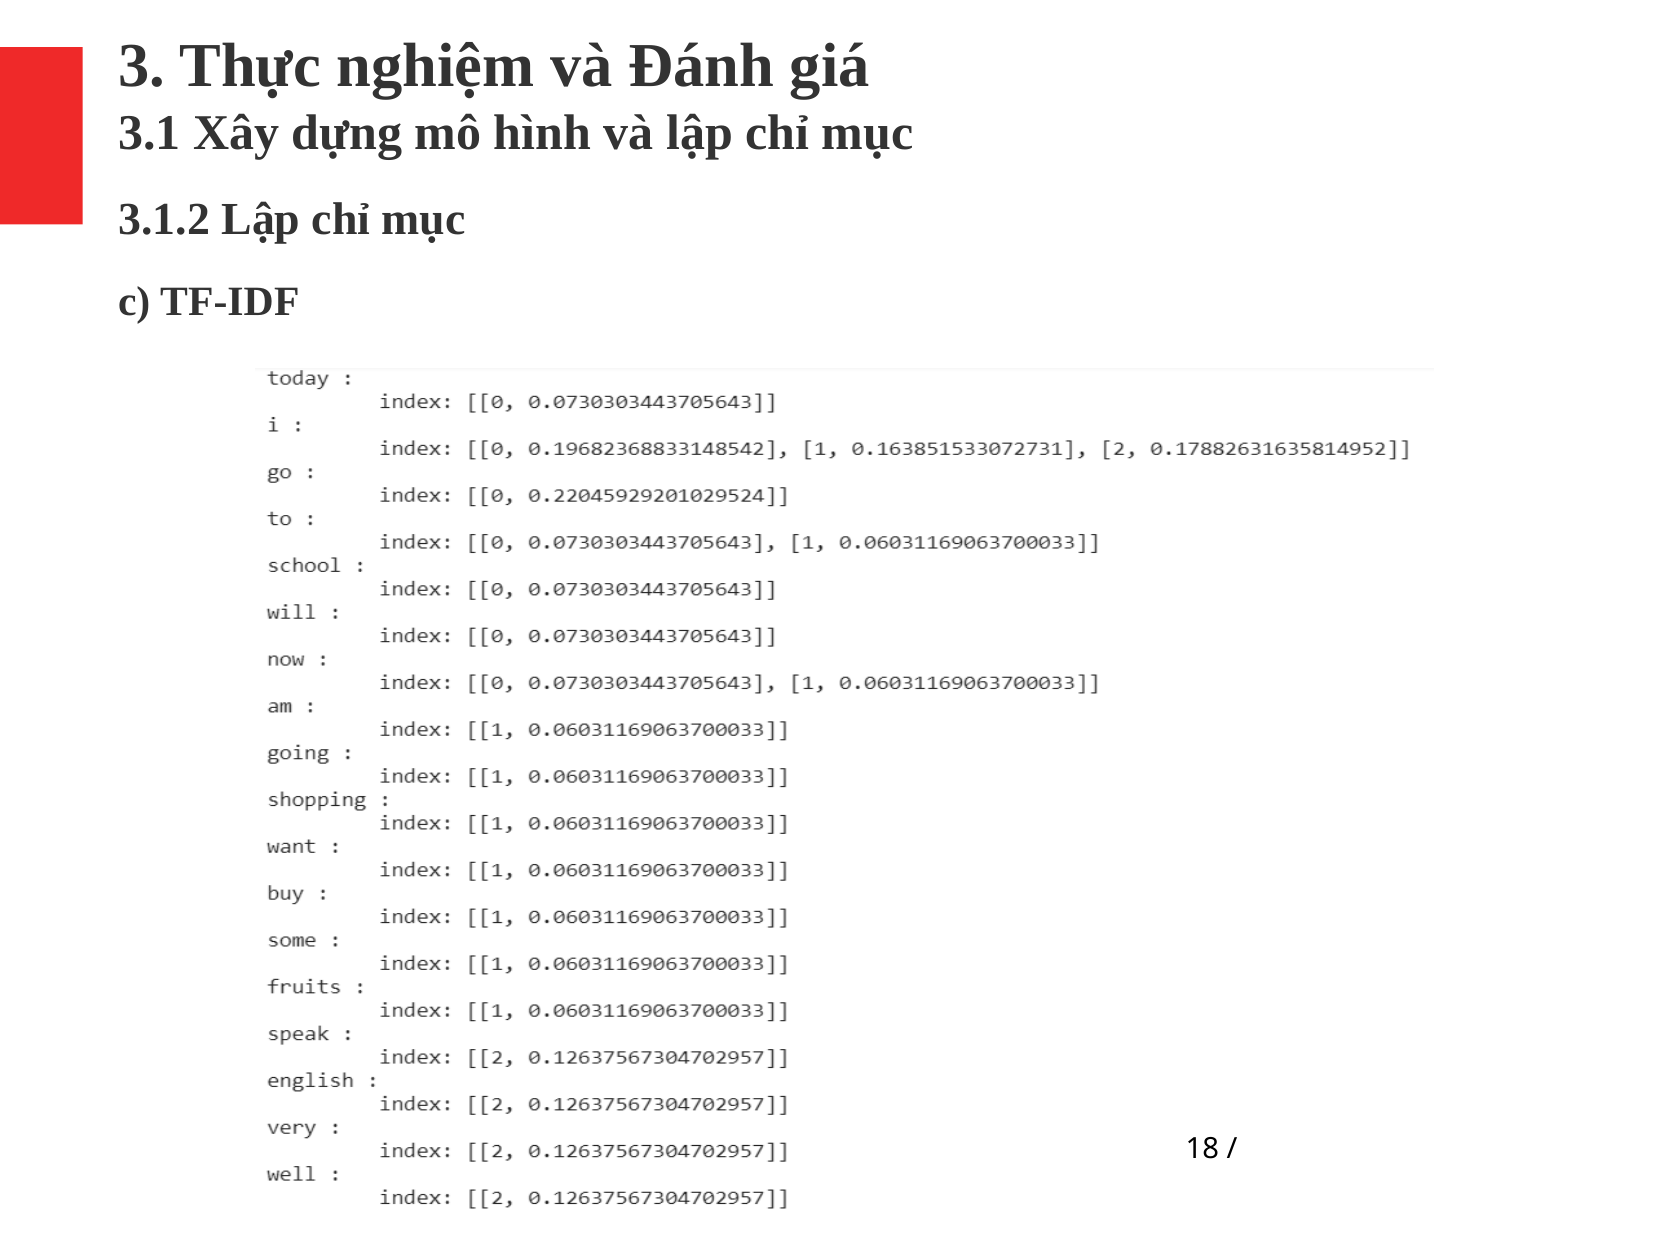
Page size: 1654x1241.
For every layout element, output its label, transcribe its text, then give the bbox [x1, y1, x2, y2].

text_box / [1185, 1129, 1571, 1216]
text_box 3.1 Xây dựng mô hình và lập chỉ mục 3.1.2 Lập chỉ mục c) TF-IDF [118, 99, 1296, 338]
picture [255, 368, 1434, 1213]
text_box 3. Thực nghiệm và Đánh giá [118, 23, 1571, 100]
